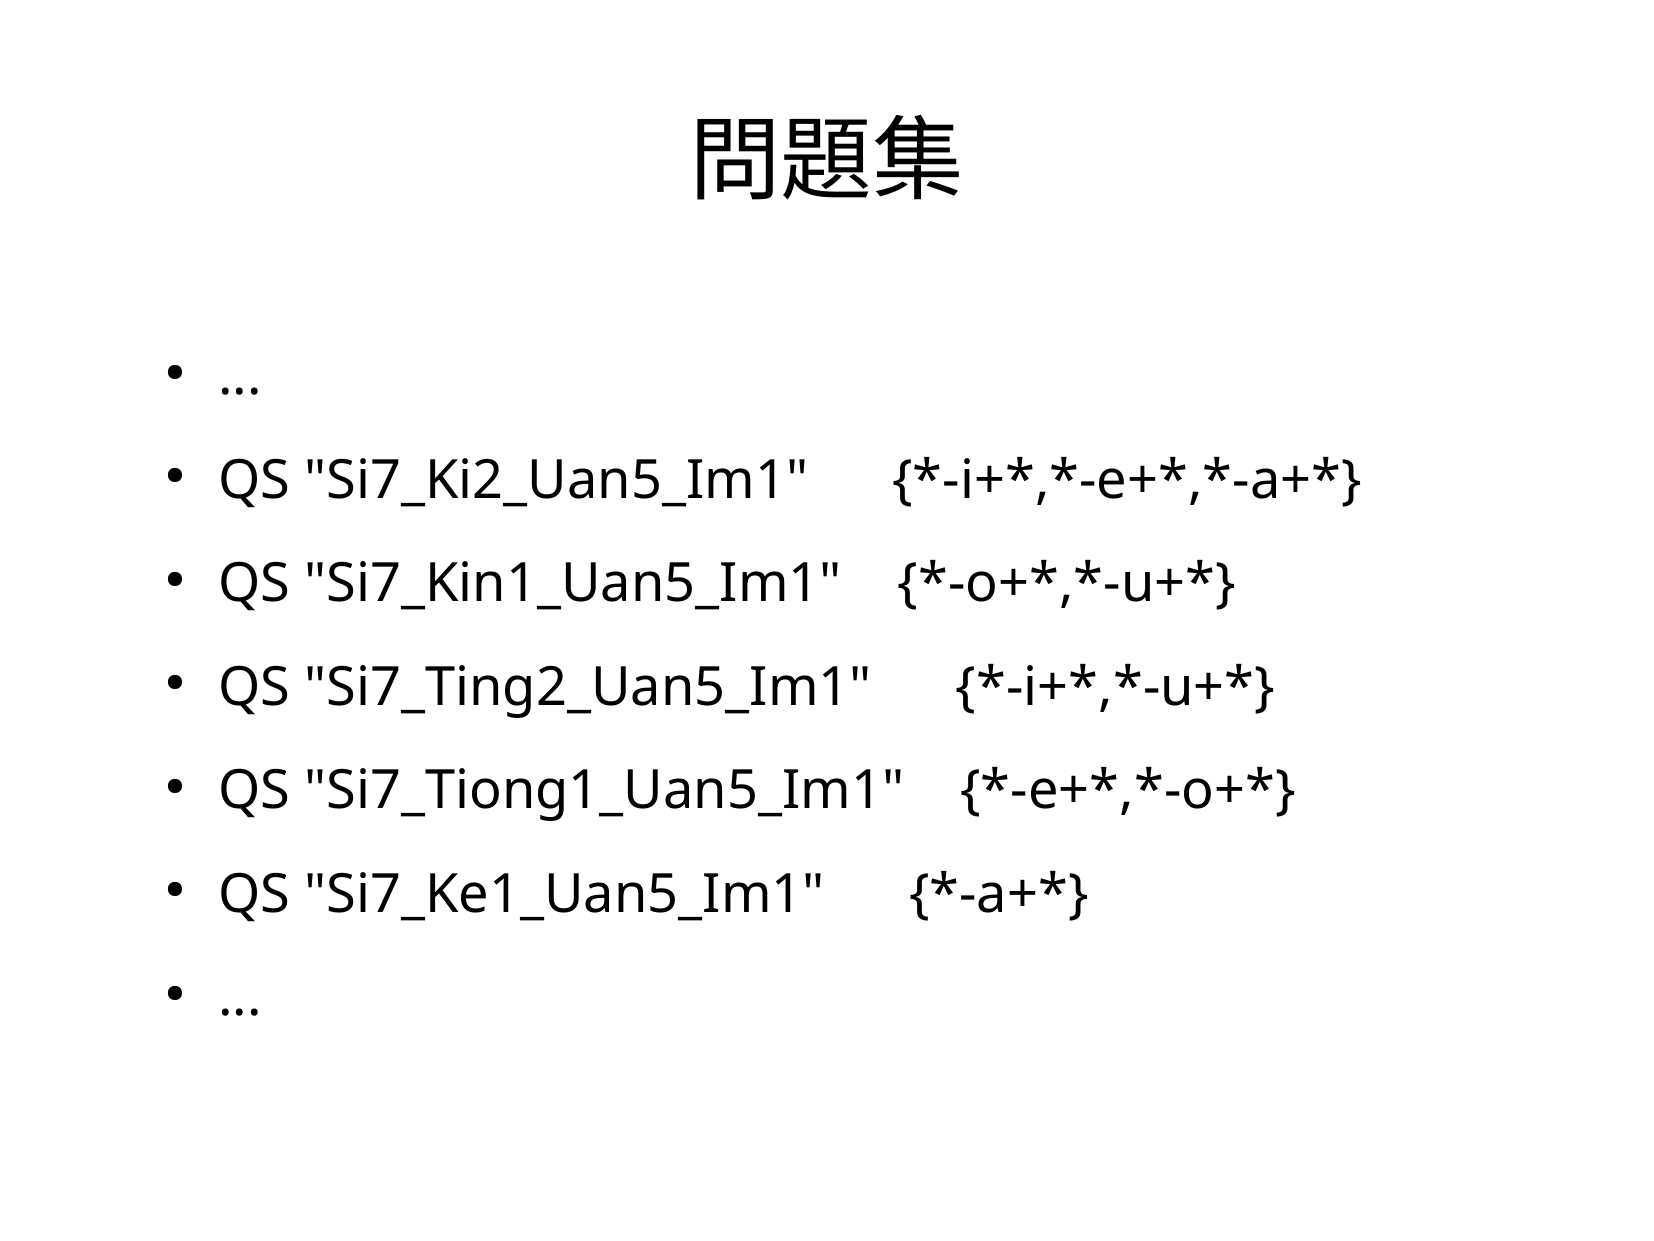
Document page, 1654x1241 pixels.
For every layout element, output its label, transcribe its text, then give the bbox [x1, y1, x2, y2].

list ... QS "Si7_Ki2_Uan5_Im1" {*-i+*,*-e+*,*-a+*} QS "Si7_Kin1_Uan5_Im1" {*-o+*,*-u+*} QS "Si7_Ting2_Uan5_Im1" {*-i+*,*-u+*} QS "Si7_Tiong1_Uan5_Im1" {*-e+*,*-o+*} QS "Si7_Ke1_Uan5_Im1" {*-a+*} ... [147, 336, 1506, 1042]
title 問題集 [82, 49, 1571, 257]
